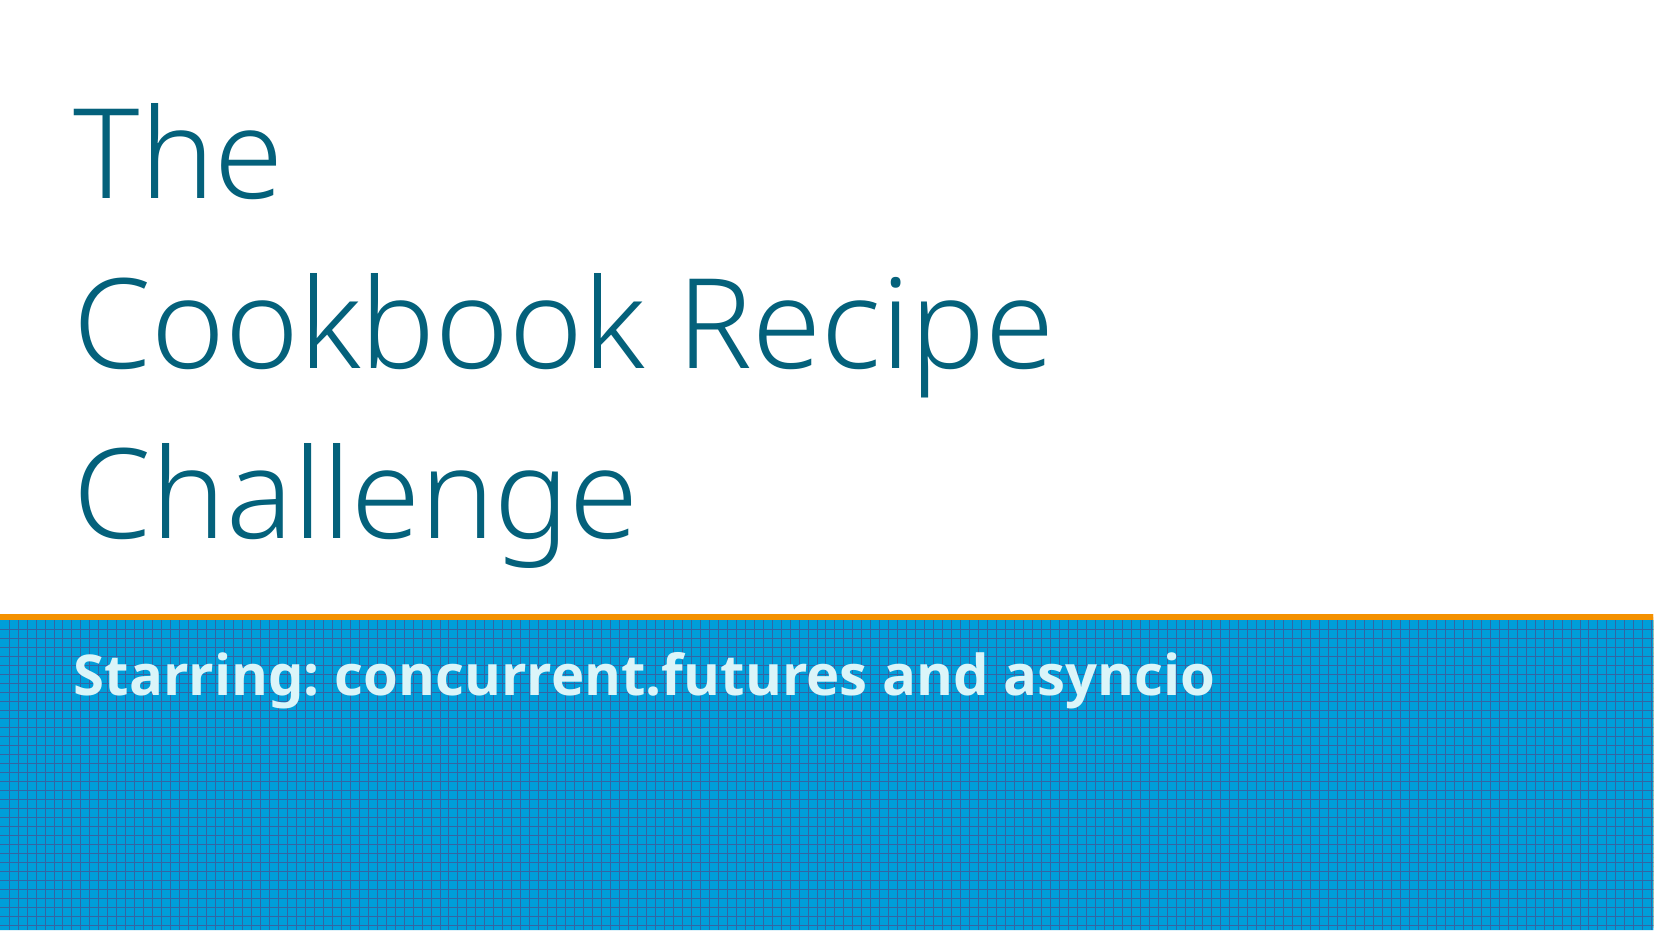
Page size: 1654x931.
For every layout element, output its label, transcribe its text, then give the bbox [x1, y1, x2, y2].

title The Cookbook Recipe Challenge [73, 44, 1551, 576]
subtitle Starring: concurrent.futures and asyncio [73, 634, 1551, 827]
